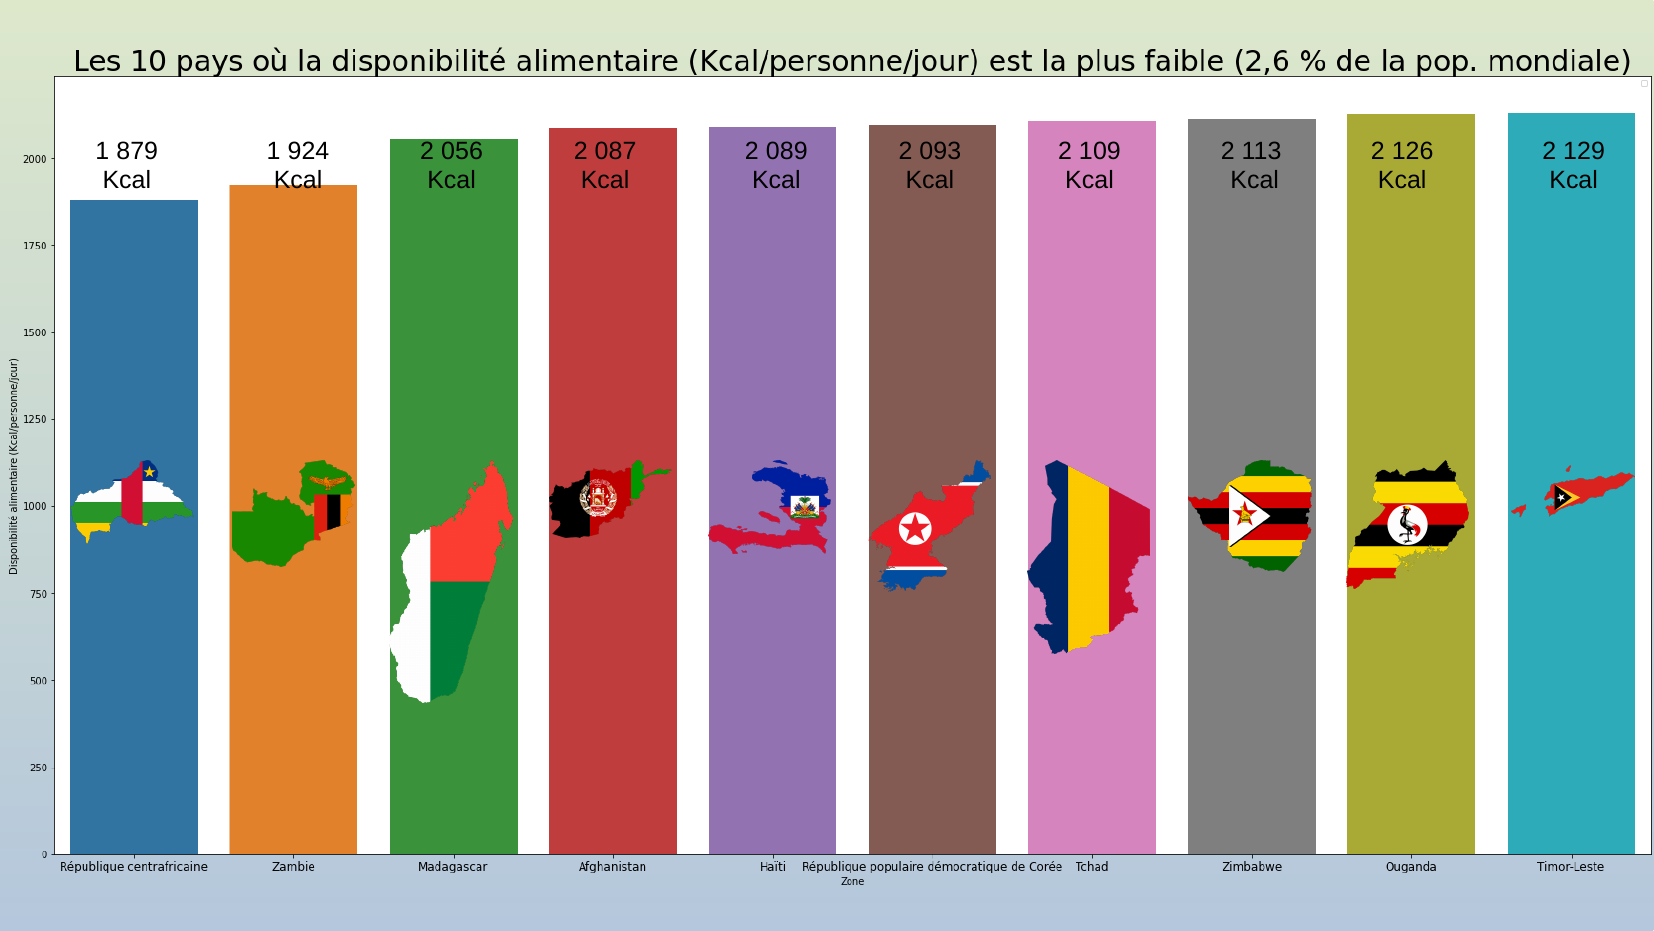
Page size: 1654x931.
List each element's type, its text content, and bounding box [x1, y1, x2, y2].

text_box 2 056 Kcal [377, 129, 526, 213]
text_box 1 924 Kcal [224, 129, 373, 213]
picture [2, 40, 1654, 893]
text_box 2 093 Kcal [856, 129, 1004, 213]
text_box 2 129 Kcal [1500, 129, 1648, 213]
text_box 2 089 Kcal [702, 129, 851, 213]
text_box 2 109 Kcal [1015, 129, 1164, 213]
text_box 2 113 Kcal [1180, 129, 1328, 201]
text_box 1 879 Kcal [53, 129, 201, 213]
text_box 2 126 Kcal [1328, 129, 1477, 213]
text_box 2 087 Kcal [531, 129, 680, 213]
